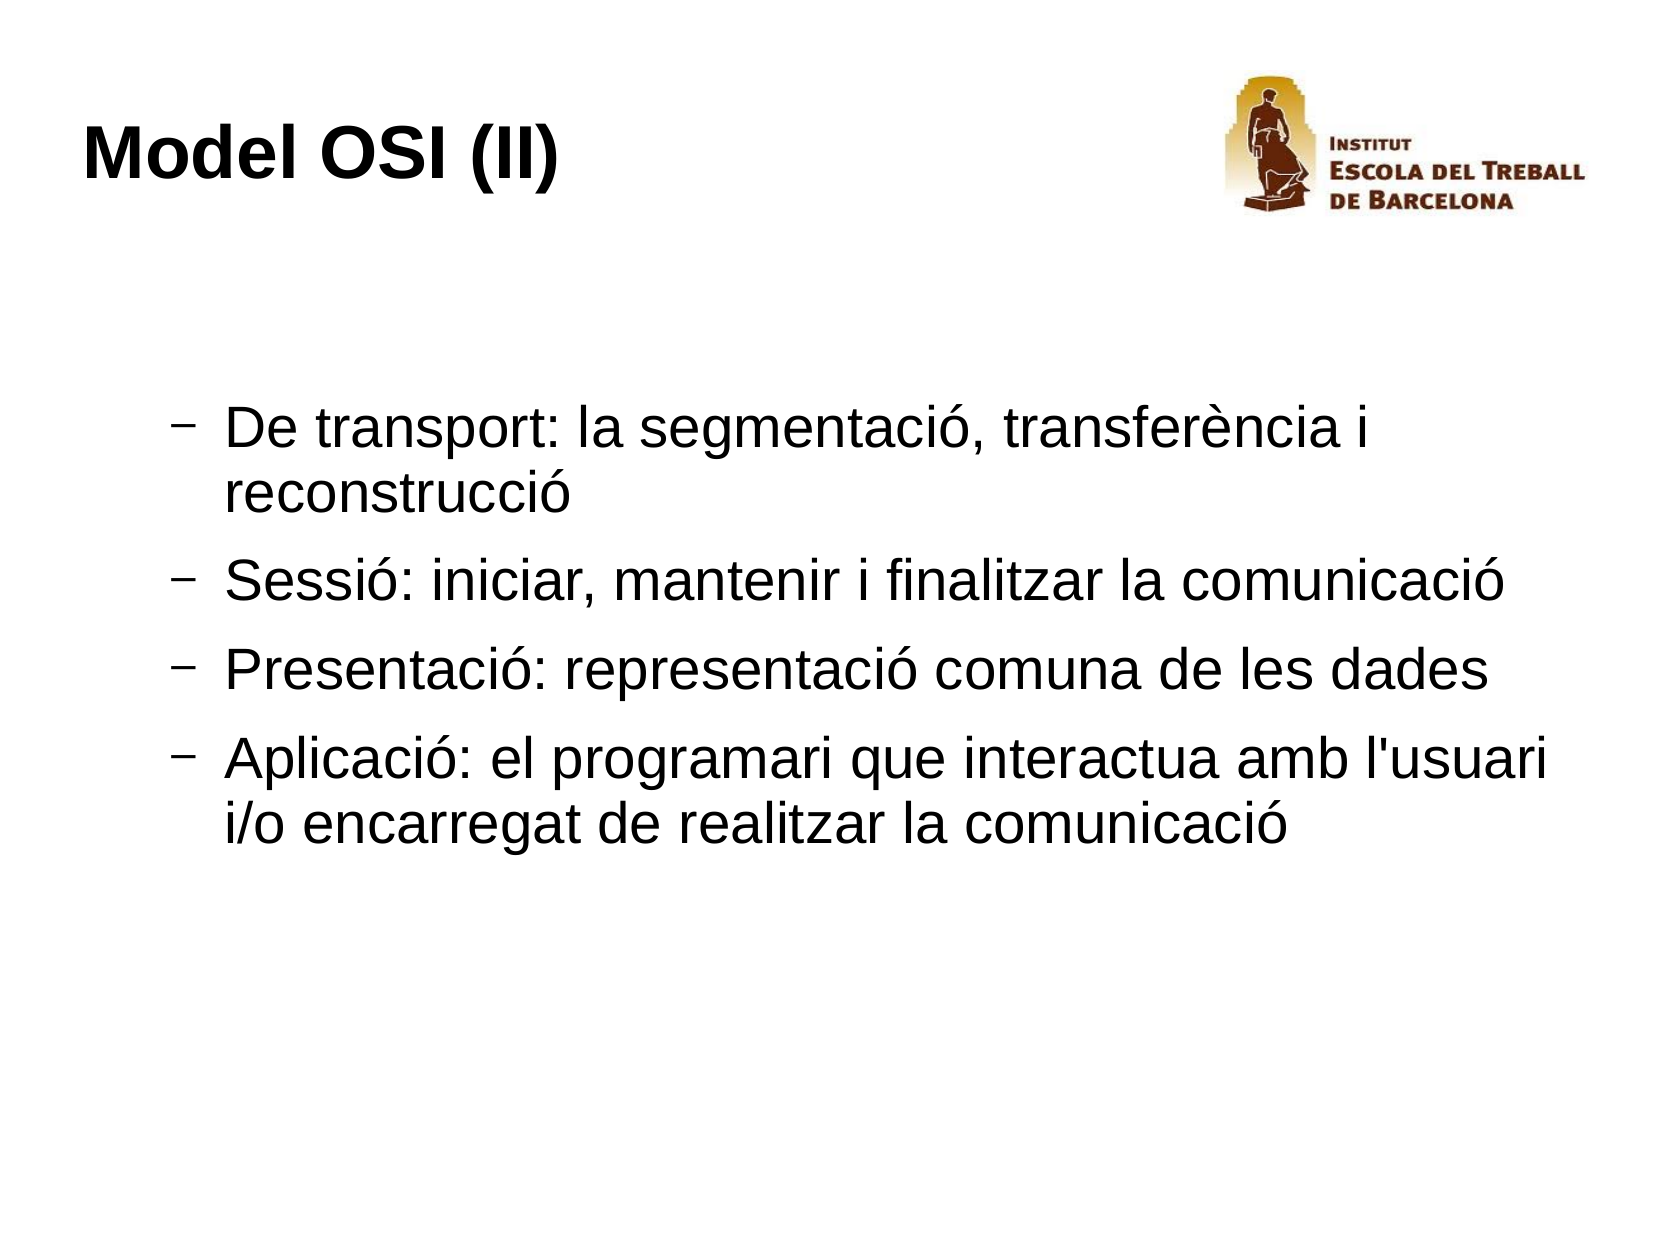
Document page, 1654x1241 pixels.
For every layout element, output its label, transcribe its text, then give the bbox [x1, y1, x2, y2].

title Model OSI (II) [82, 49, 1571, 257]
list De transport: la segmentació, transferència i reconstrucció Sessió: iniciar, mantenir i finalitzar la comunicació Presentació: representació comuna de les dades Aplicació: el programari que interactua amb l'usuari i/o encarregat de realitzar la comunicació [82, 290, 1571, 1241]
picture [1204, 70, 1595, 223]
